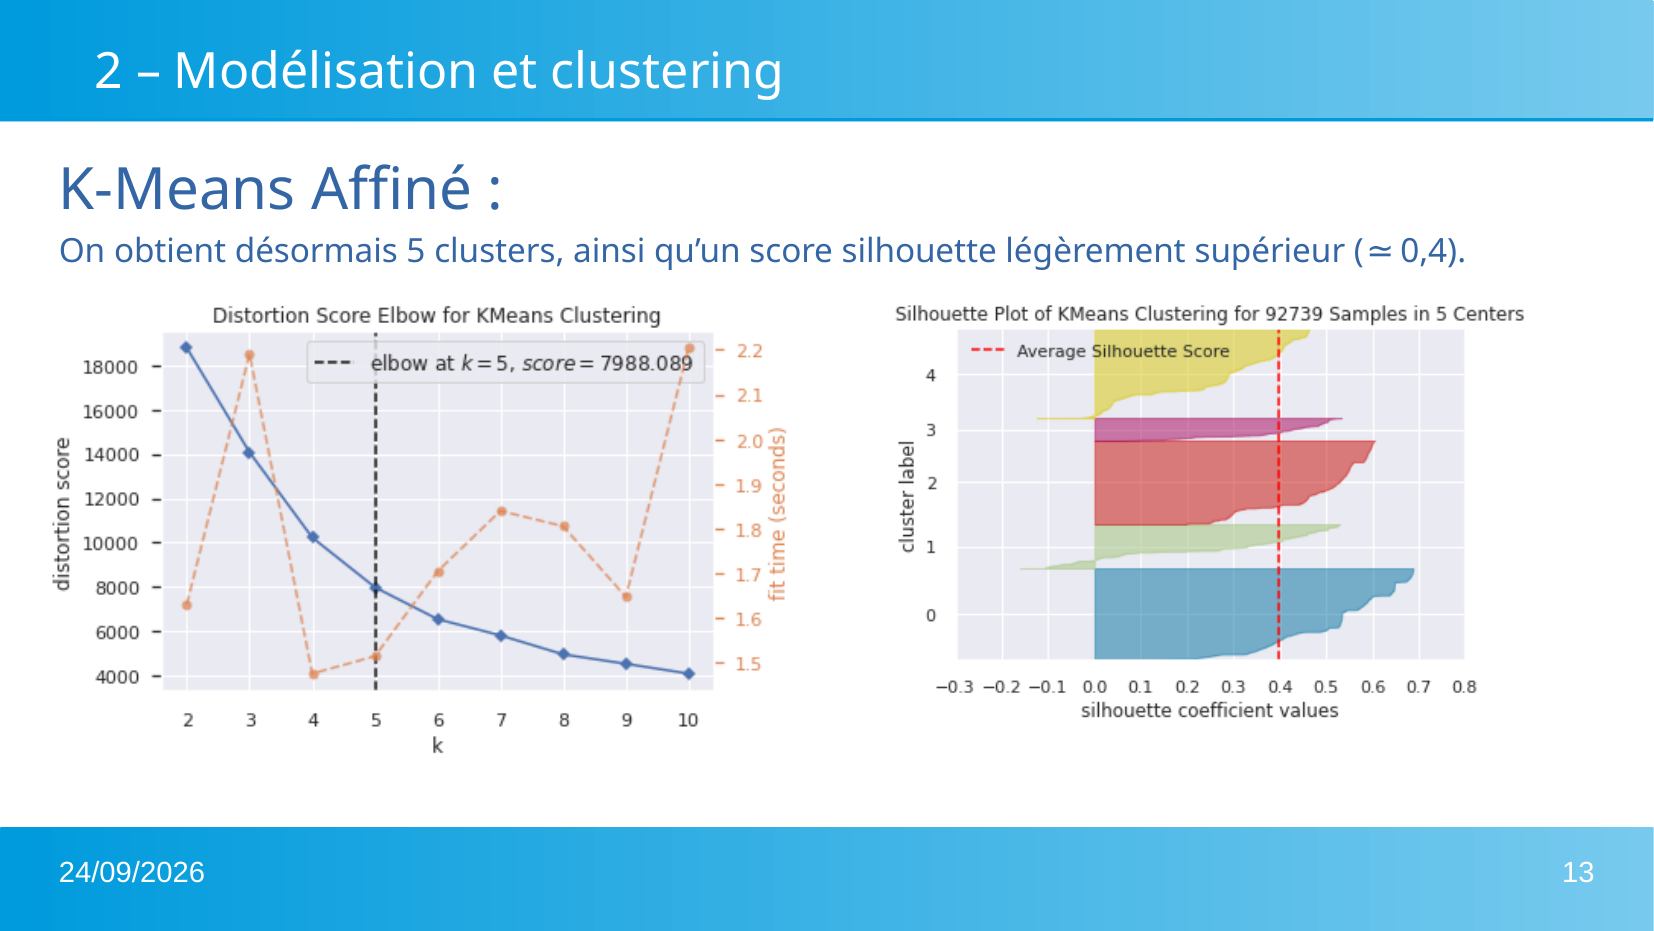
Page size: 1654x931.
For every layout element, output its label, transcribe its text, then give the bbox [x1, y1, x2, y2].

title 2 – Modélisation et clustering [59, 29, 1595, 108]
picture [43, 295, 803, 768]
title K-Means Affiné : On obtient désormais 5 clusters, ainsi qu’un score silhouette légèrement supérieur (≃ 0,4). [59, 147, 1565, 798]
picture [885, 295, 1536, 731]
